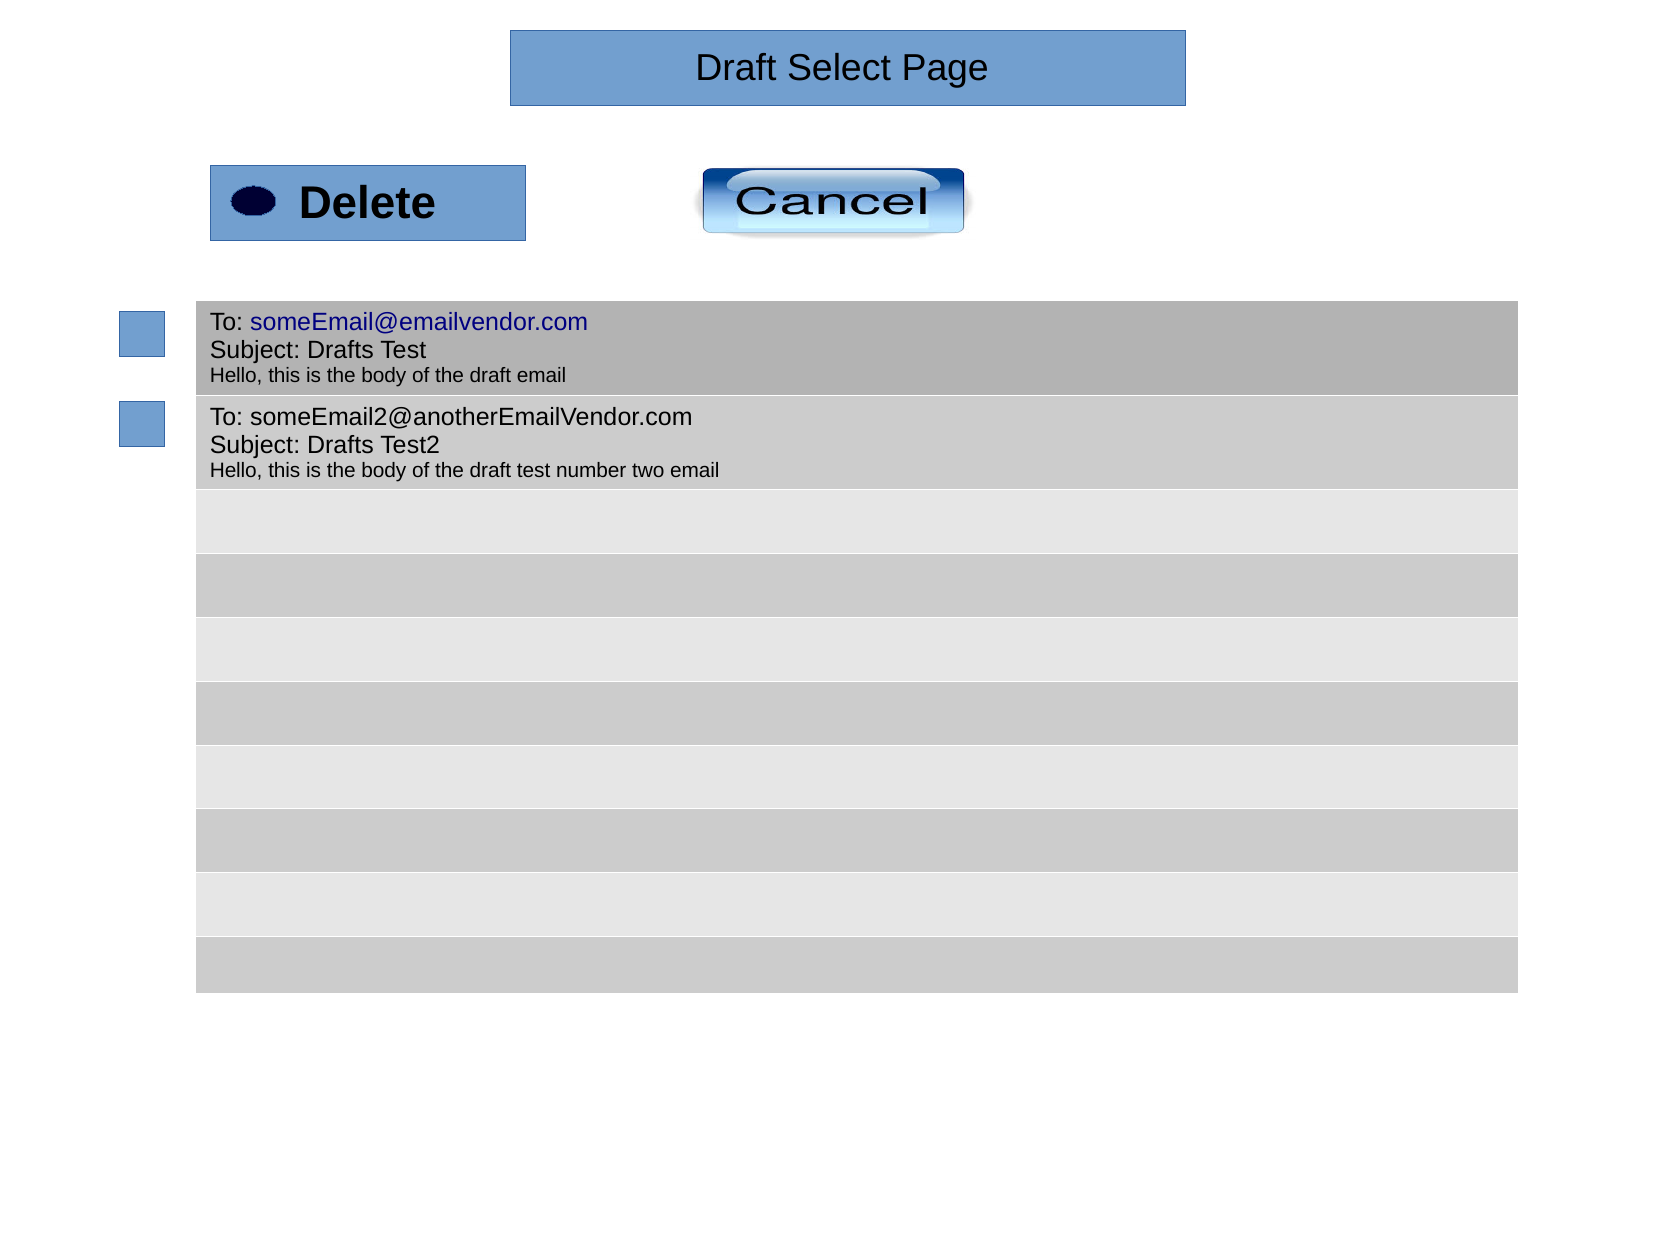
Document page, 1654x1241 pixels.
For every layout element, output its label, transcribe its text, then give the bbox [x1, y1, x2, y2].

table_cell [196, 682, 1518, 745]
text_box [119, 401, 165, 447]
table_cell [196, 746, 1518, 808]
table_header To: someEmail@emailvendor.com Subject: Drafts Test Hello, this is the body of the draft email [196, 301, 1518, 395]
table_cell To: someEmail2@anotherEmailVendor.com Subject: Drafts Test2 Hello, this is the body of the draft test number two email [196, 396, 1518, 489]
table_cell [196, 490, 1518, 553]
picture [690, 164, 976, 241]
text_box [119, 311, 165, 357]
table_cell [196, 937, 1518, 993]
table_cell [196, 618, 1518, 681]
text_box Draft Select Page [510, 30, 1186, 106]
table_cell [196, 873, 1518, 936]
text_box [230, 185, 276, 216]
table_cell [196, 554, 1518, 617]
table_cell [196, 809, 1518, 872]
text_box Delete [210, 165, 526, 241]
